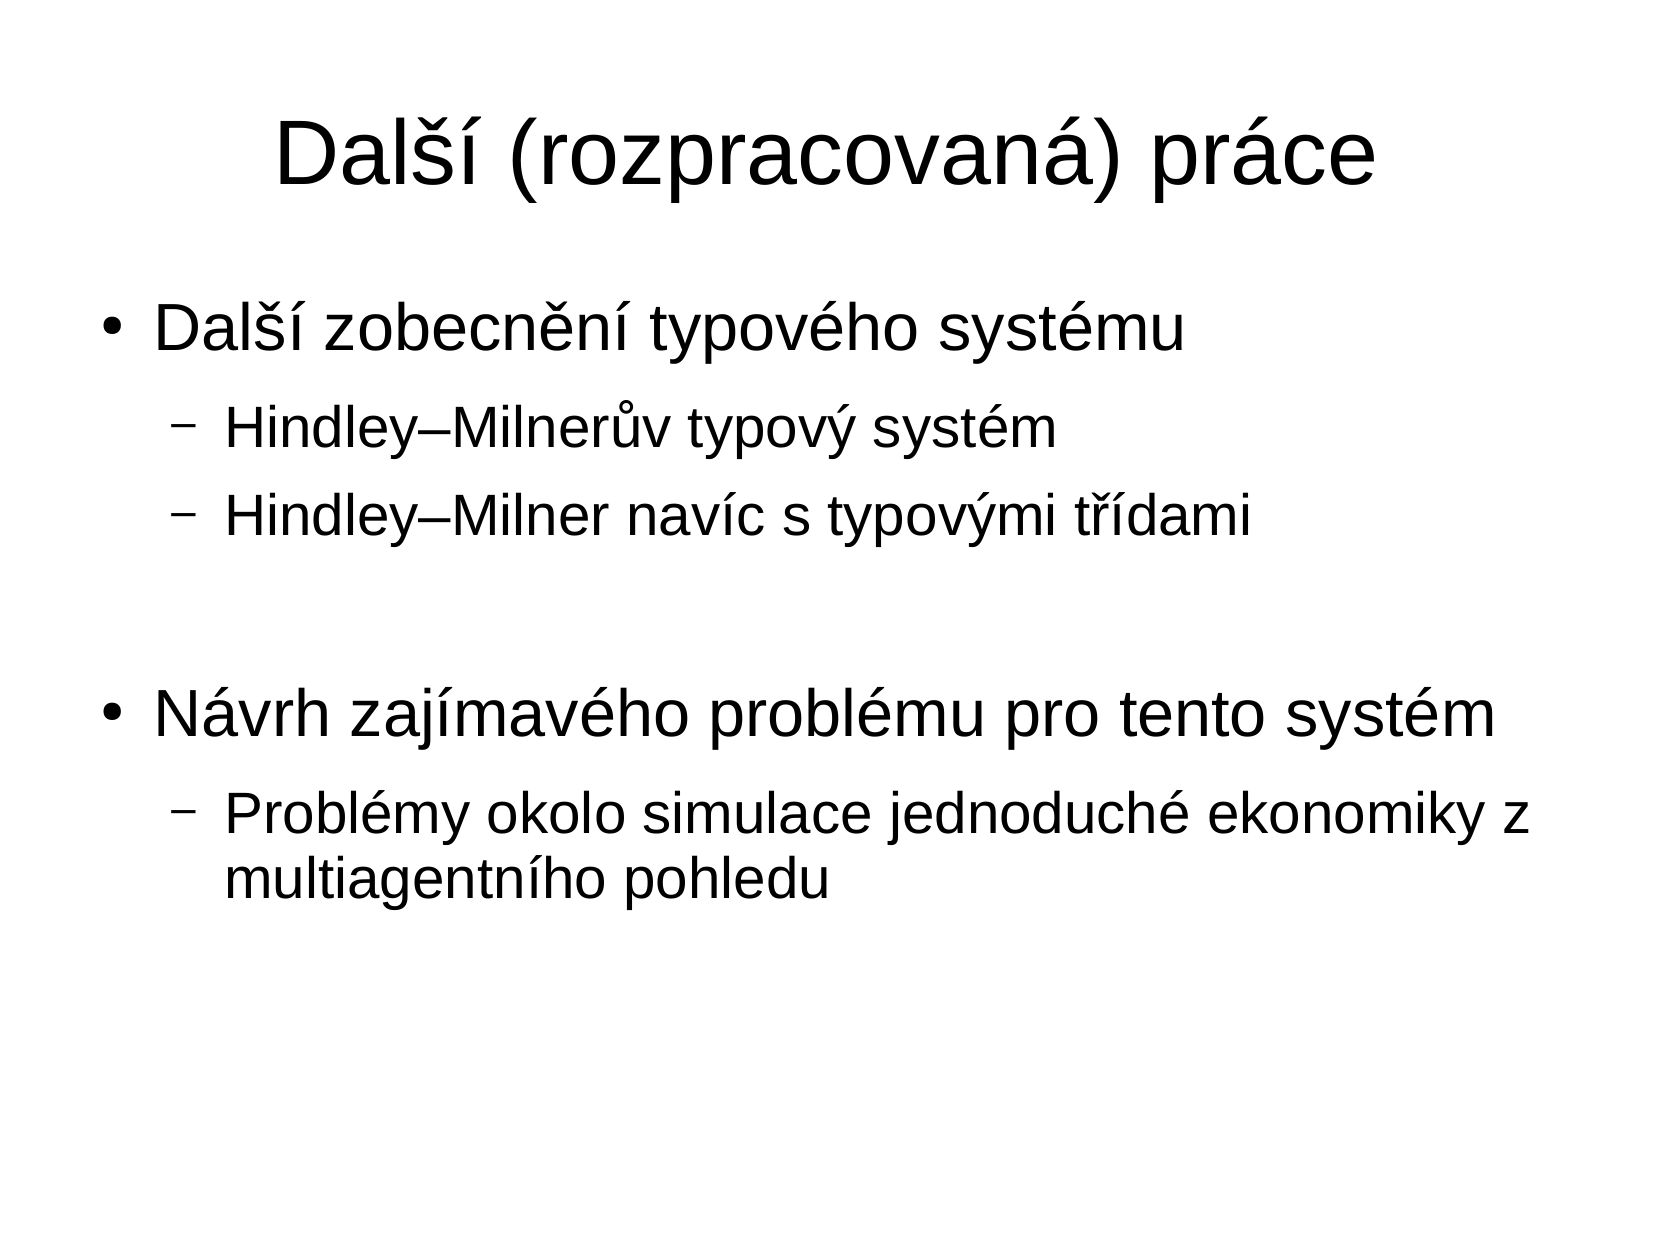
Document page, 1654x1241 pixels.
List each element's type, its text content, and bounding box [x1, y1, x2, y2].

list Další zobecnění typového systému Hindley–Milnerův typový systém Hindley–Milner navíc s typovými třídami Návrh zajímavého problému pro tento systém Problémy okolo simulace jednoduché ekonomiky z multiagentního pohledu [82, 290, 1538, 1010]
title Další (rozpracovaná) práce [82, 49, 1571, 257]
